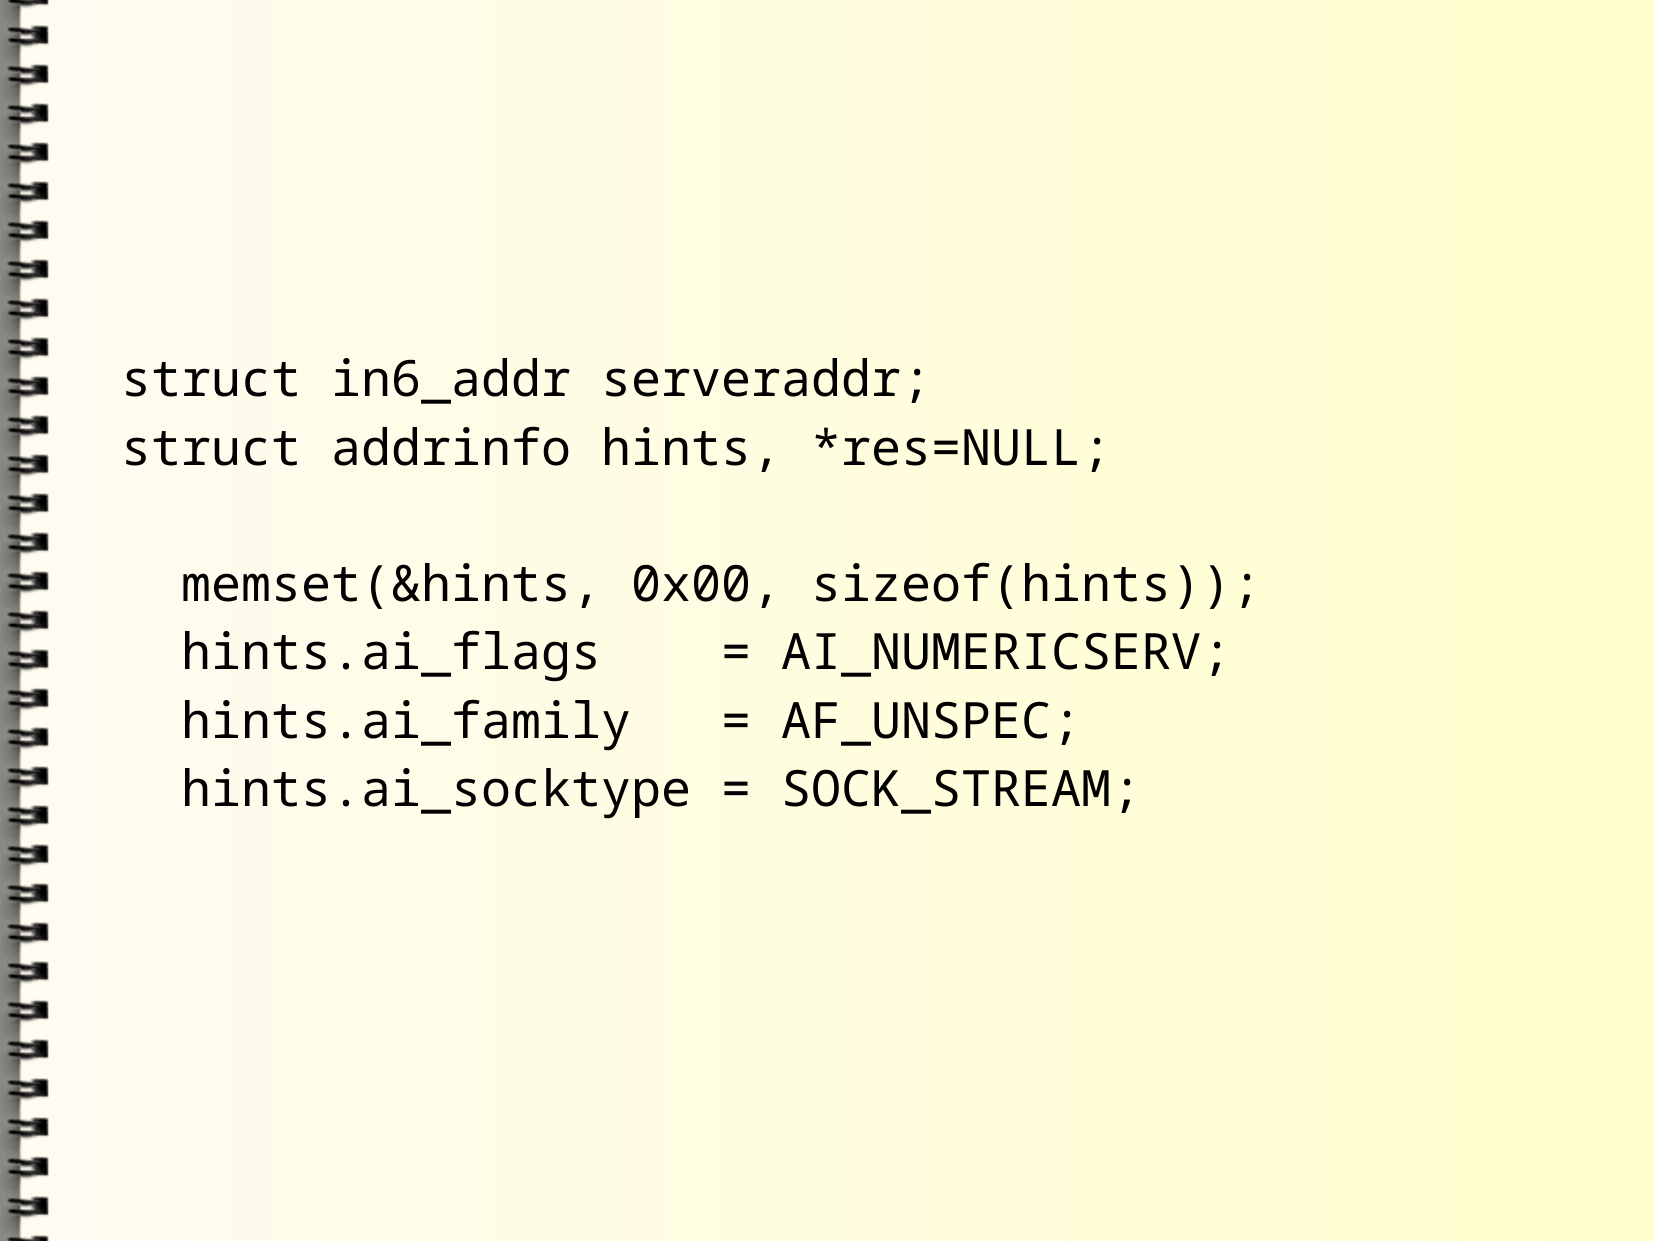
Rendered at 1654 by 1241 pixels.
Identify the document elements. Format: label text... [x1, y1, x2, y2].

picture [0, 0, 1654, 1241]
subtitle struct in6_addr serveraddr; struct addrinfo hints, *res=NULL; memset(&hints, 0x00, sizeof(hints)); hints.ai_flags = AI_NUMERICSERV; hints.ai_family = AF_UNSPEC; hints.ai_socktype = SOCK_STREAM; [121, 102, 1534, 1200]
